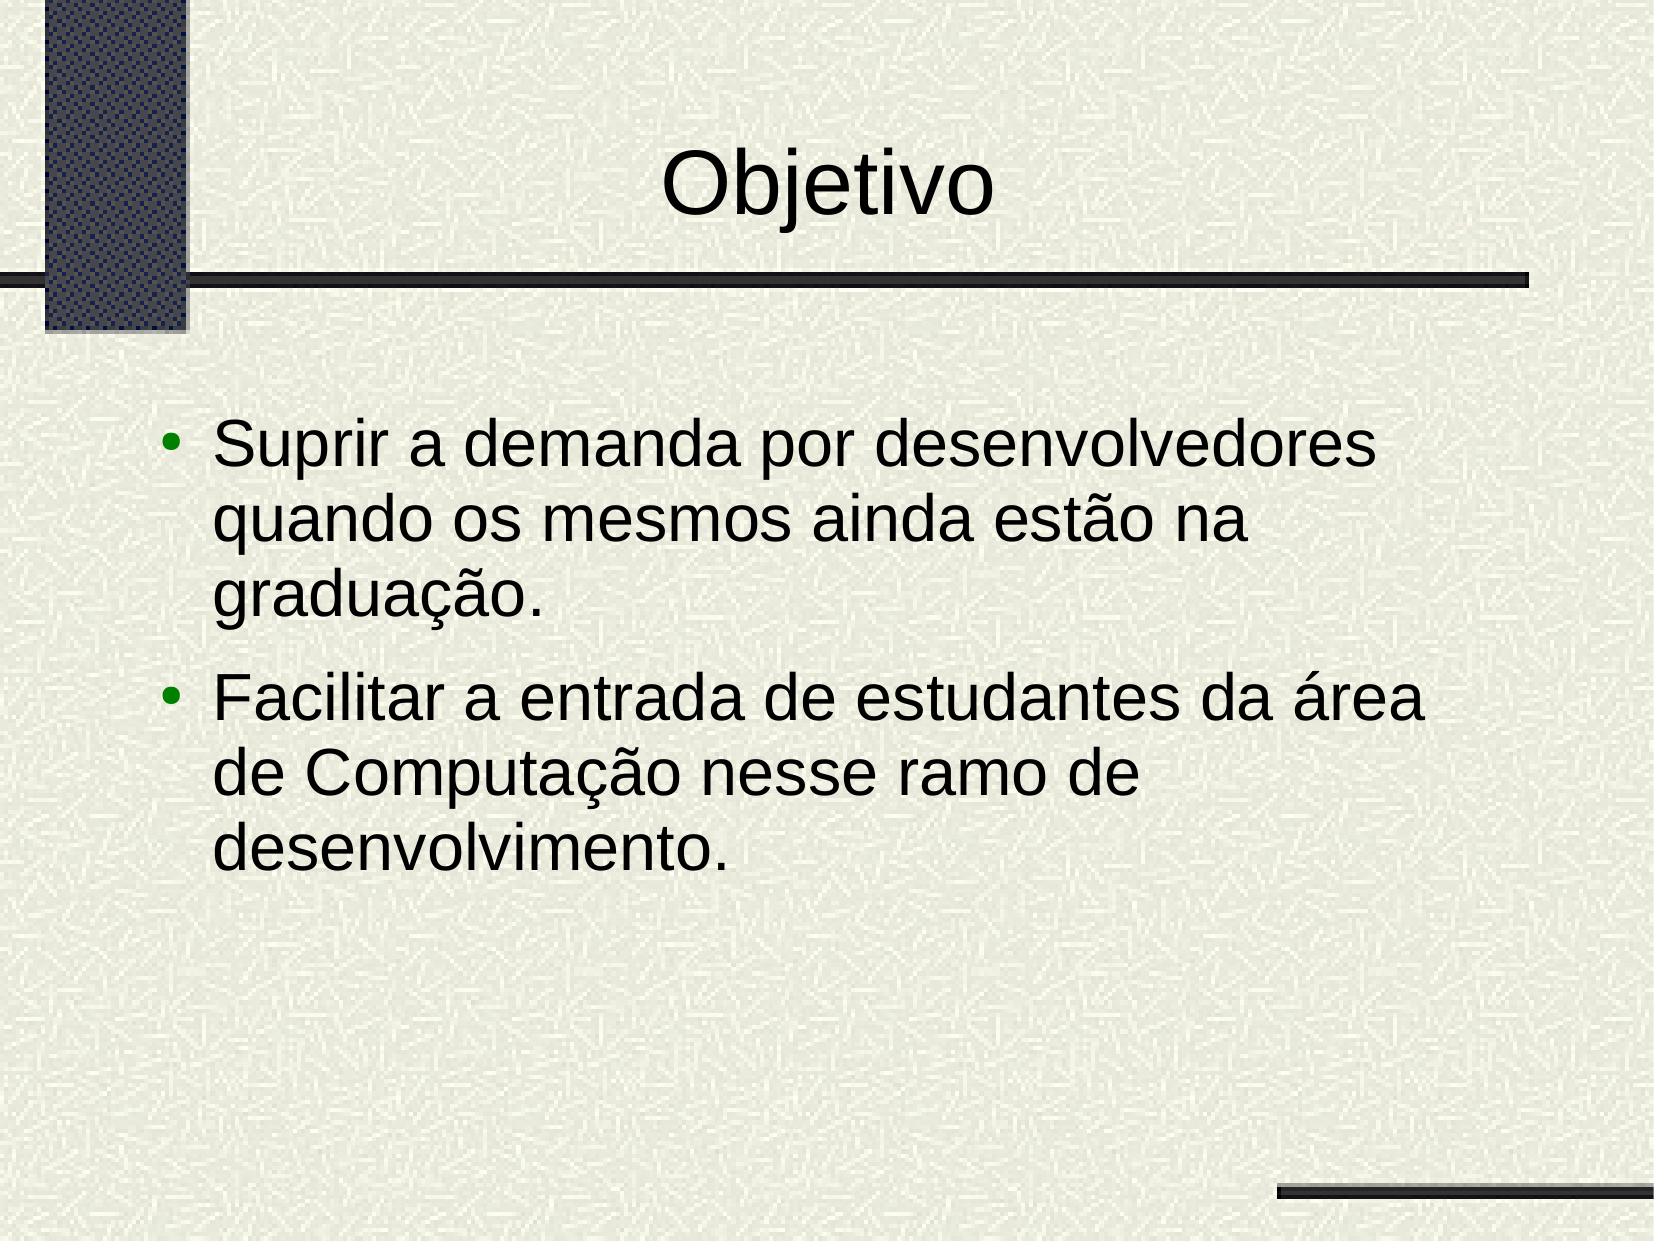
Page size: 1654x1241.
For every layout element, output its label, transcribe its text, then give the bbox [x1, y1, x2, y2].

list Suprir a demanda por desenvolvedores quando os mesmos ainda estão na graduação. Facilitar a entrada de estudantes da área de Computação nesse ramo de desenvolvimento. [141, 302, 1506, 1016]
title Objetivo [118, 78, 1506, 287]
picture [0, 0, 1654, 1241]
